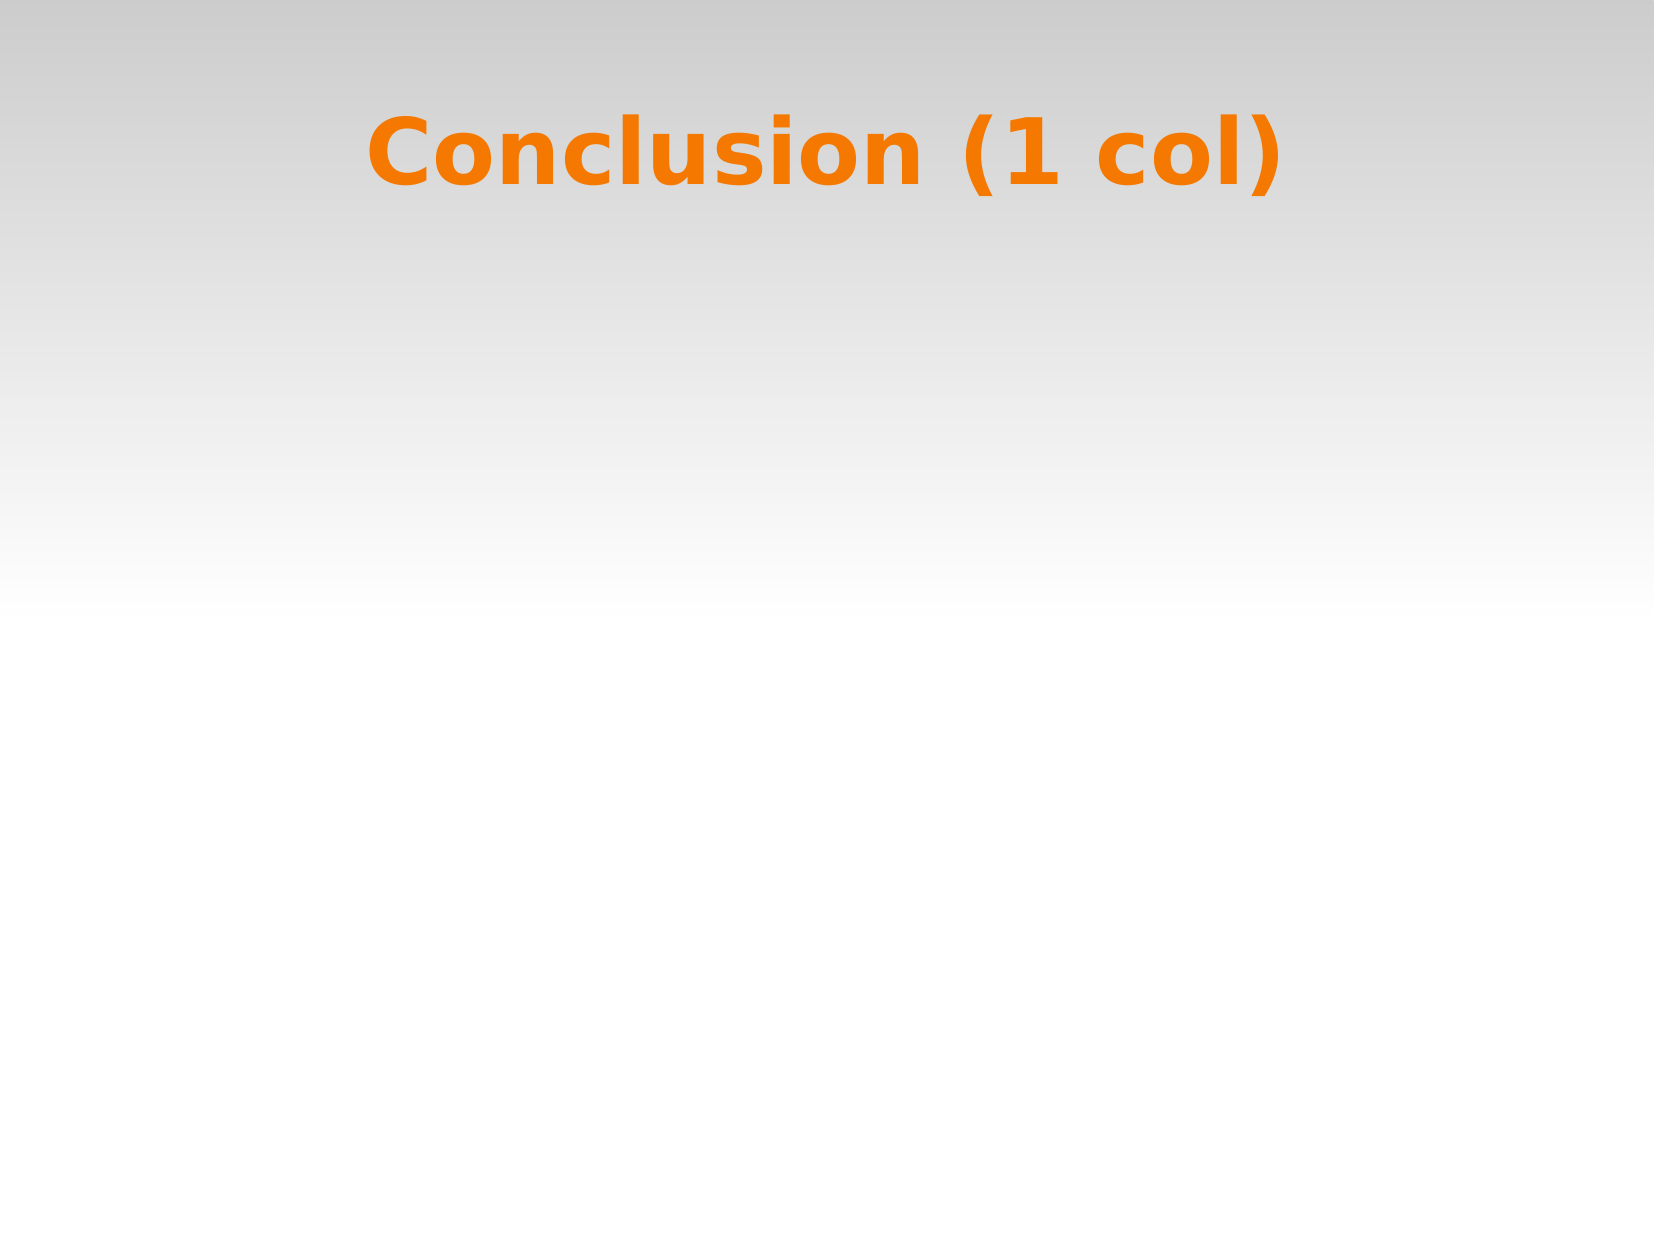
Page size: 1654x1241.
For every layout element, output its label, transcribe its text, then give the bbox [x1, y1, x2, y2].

title Conclusion (1 col) [82, 49, 1571, 257]
